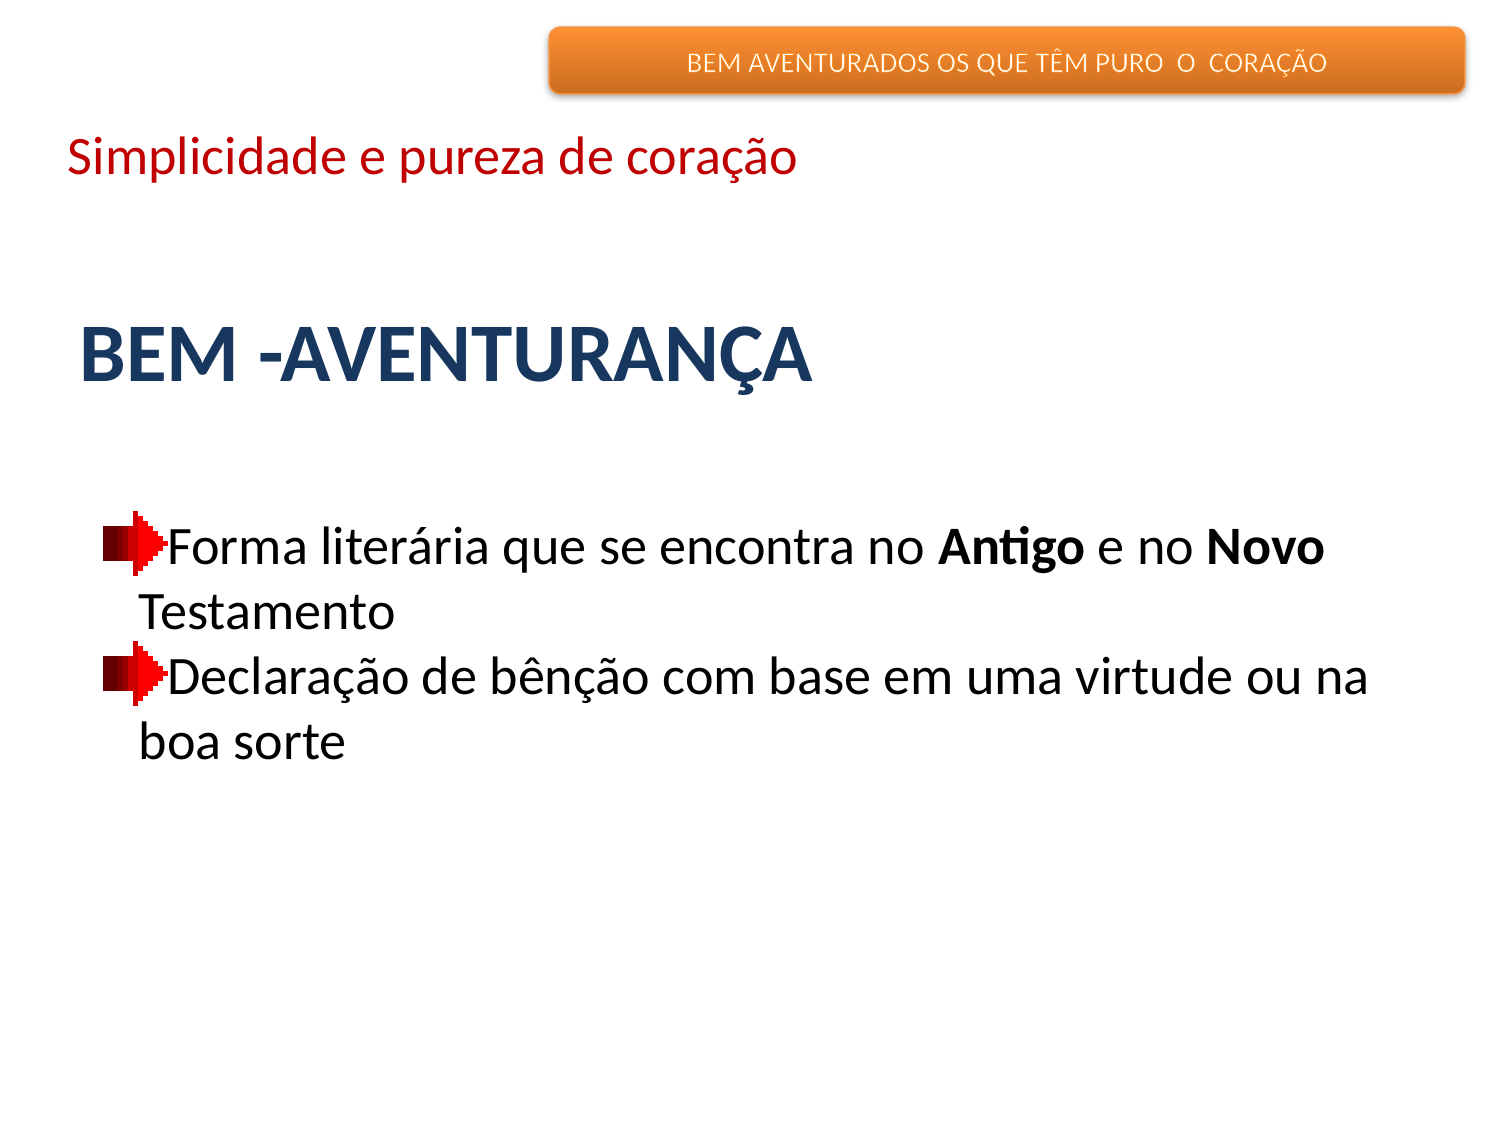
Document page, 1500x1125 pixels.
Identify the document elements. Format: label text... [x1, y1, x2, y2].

picture [103, 641, 168, 706]
picture [103, 511, 168, 576]
text_box Forma literária que se encontra no Antigo e no Novo Testamento Declaração de bênção com base em uma virtude ou na boa sorte [88, 503, 1425, 779]
text_box Simplicidade e pureza de coração [53, 113, 1500, 194]
text_box BEM AVENTURADOS OS QUE TÊM PURO O CORAÇÃO [549, 27, 1465, 94]
text_box BEM -AVENTURANÇA [64, 290, 1413, 406]
